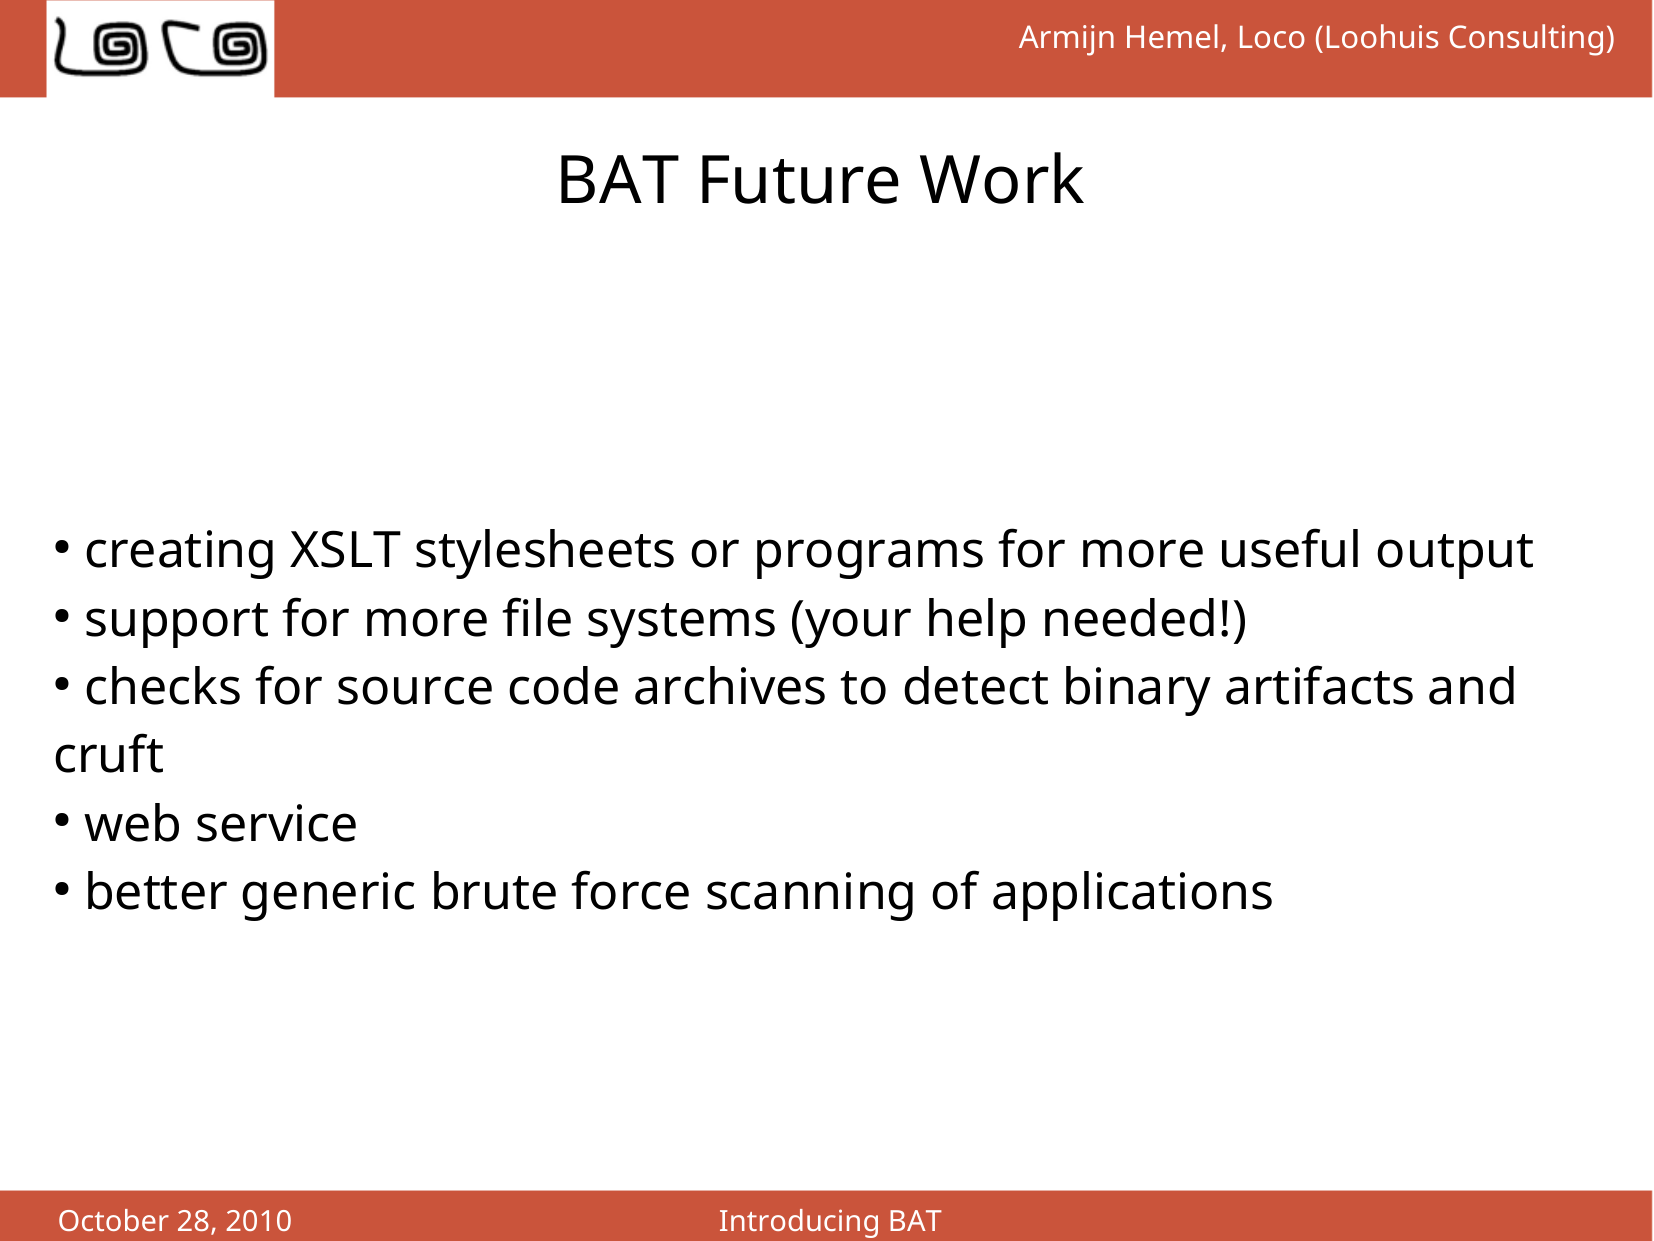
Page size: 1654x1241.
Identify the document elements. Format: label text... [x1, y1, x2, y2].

picture [0, 0, 1654, 1241]
subtitle creating XSLT stylesheets or programs for more useful output support for more file systems (your help needed!) checks for source code archives to detect binary artifacts and cruft web service better generic brute force scanning of applications [53, 265, 1595, 1173]
title BAT Future Work [47, 125, 1595, 229]
